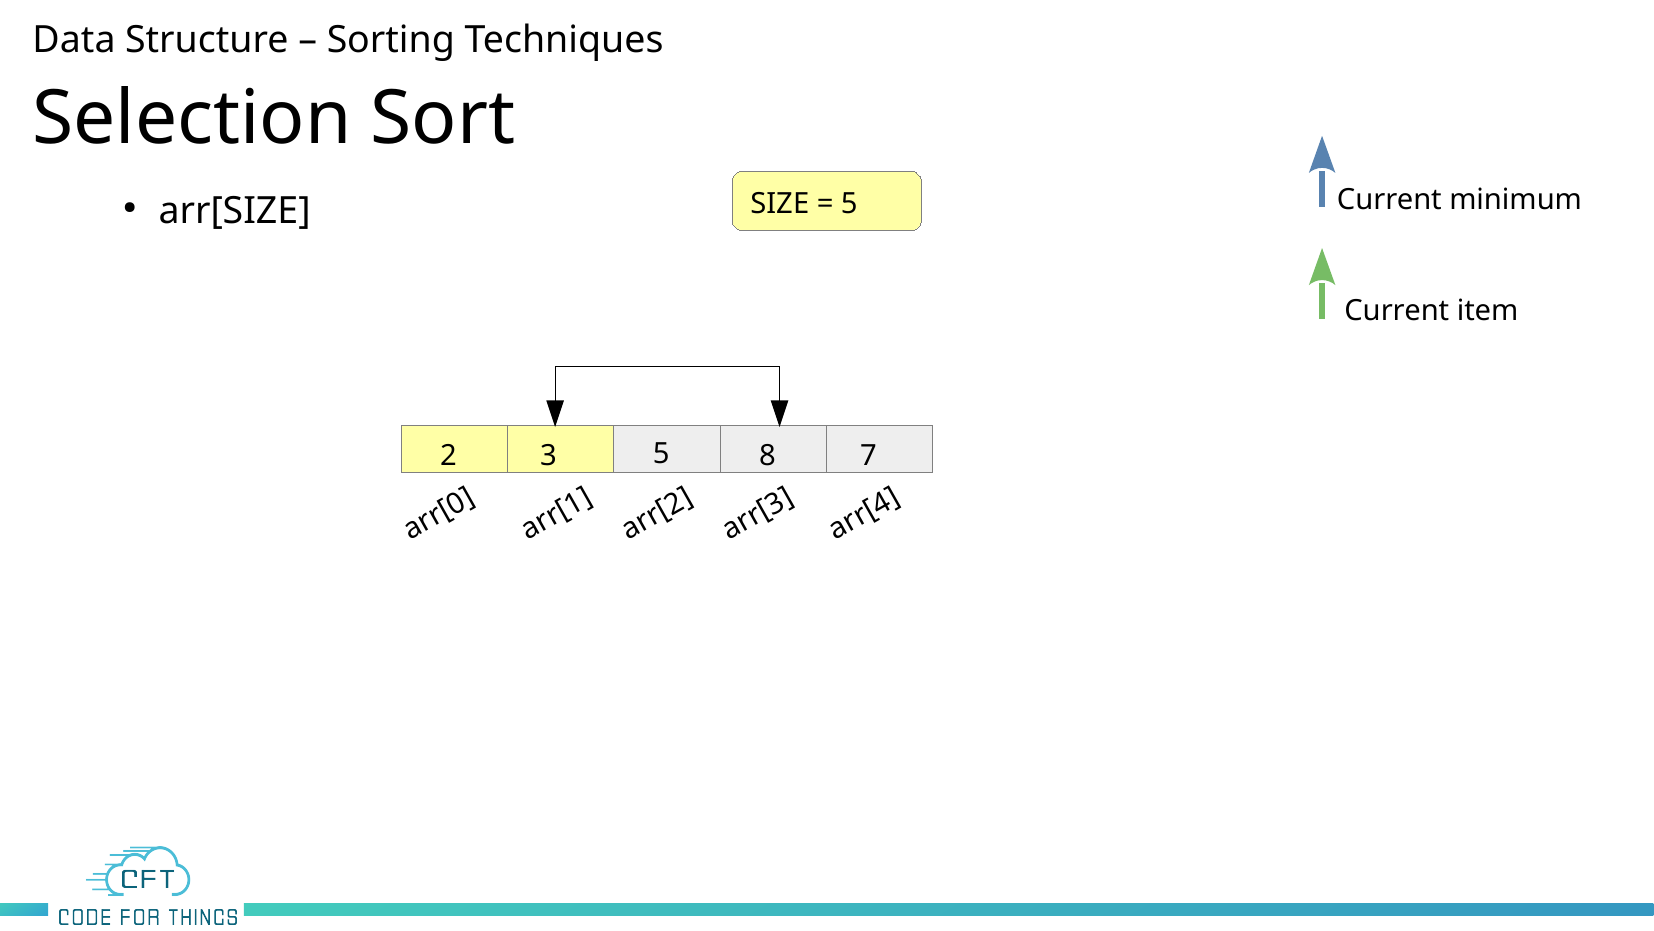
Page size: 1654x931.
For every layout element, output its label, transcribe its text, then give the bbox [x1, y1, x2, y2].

text_box [401, 425, 554, 473]
picture [59, 846, 237, 925]
text_box arr[4] [806, 450, 957, 587]
text_box arr[3] [696, 450, 839, 566]
text_box [732, 171, 922, 231]
text_box 5 [638, 425, 724, 475]
text_box SIZE = 5 [735, 175, 916, 225]
text_box arr[0] [377, 473, 519, 566]
text_box Current minimum [1322, 171, 1611, 221]
text_box Current item [1329, 281, 1545, 331]
text_box arr[SIZE] [108, 176, 353, 243]
text_box 7 [845, 427, 912, 477]
text_box [780, 425, 933, 473]
text_box 3 [525, 427, 593, 477]
text_box arr[1] [495, 461, 632, 587]
text_box 2 [425, 427, 492, 477]
title Data Structure – Sorting Techniques Selection Sort [32, 12, 1184, 166]
text_box 8 [744, 427, 793, 477]
text_box [724, 425, 779, 473]
text_box arr[2] [596, 475, 733, 566]
text_box [556, 425, 638, 473]
